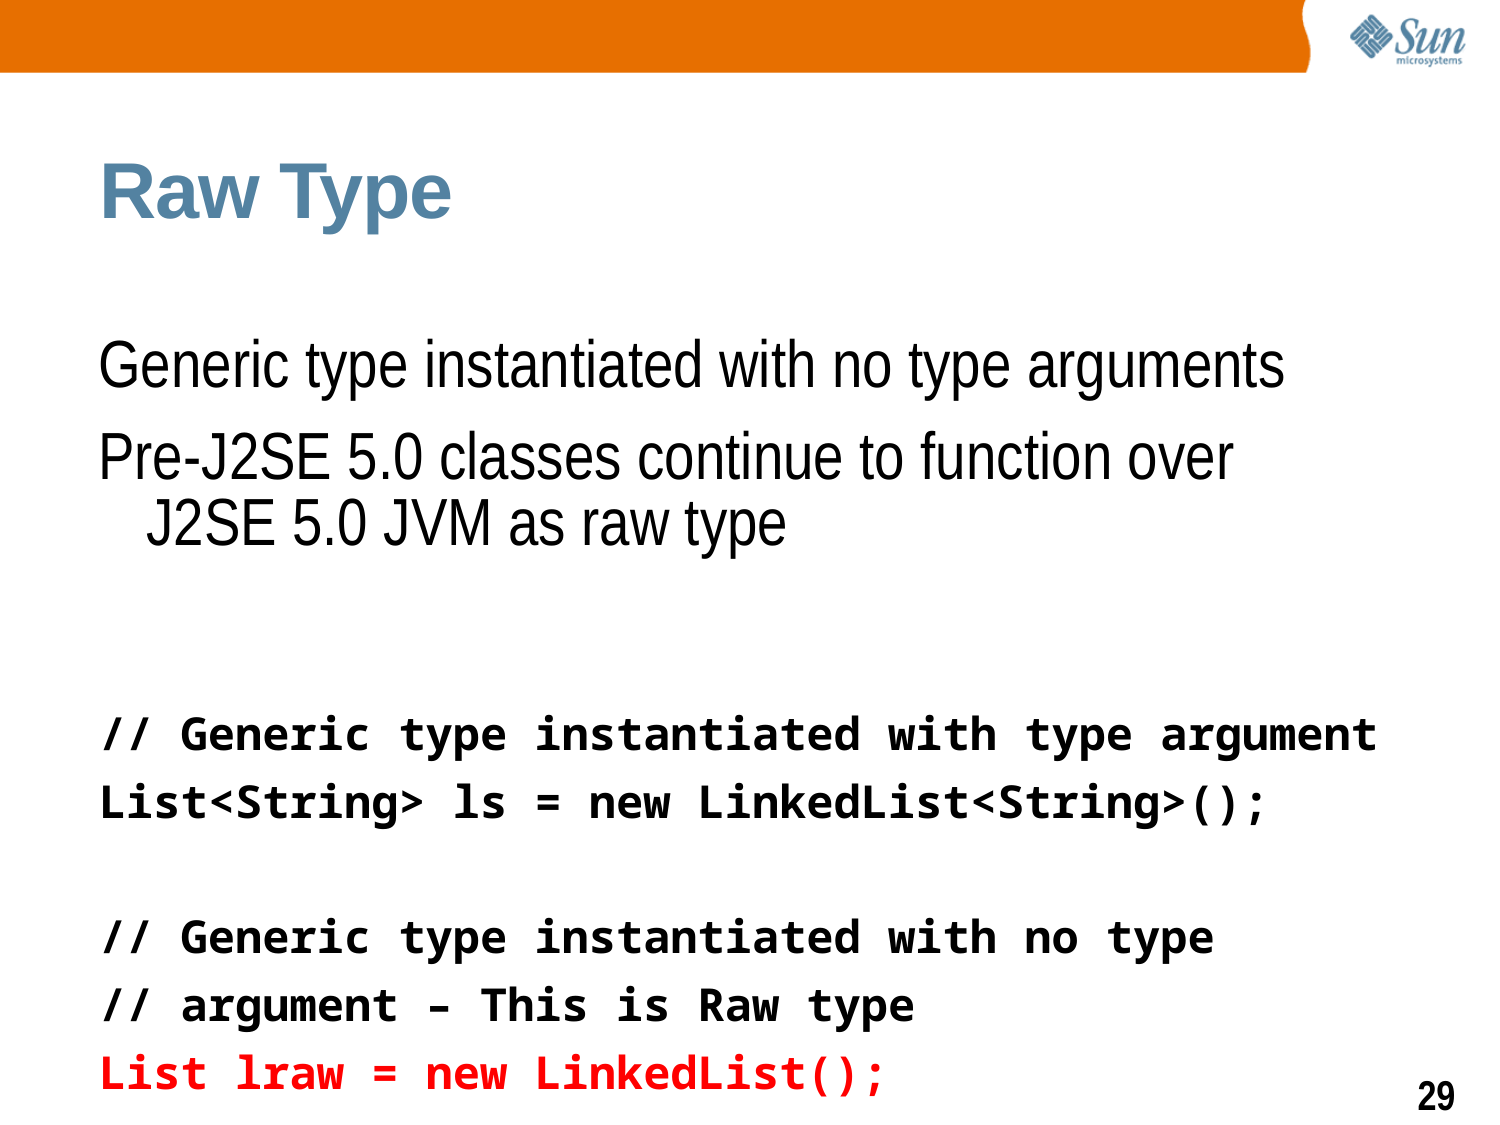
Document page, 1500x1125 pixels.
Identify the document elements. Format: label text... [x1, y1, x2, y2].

list Generic type instantiated with no type arguments Pre-J2SE 5.0 classes continue to function over J2SE 5.0 JVM as raw type [78, 335, 1360, 1045]
title Raw Type [99, 154, 1462, 296]
picture [0, 0, 1500, 75]
text_box // Generic type instantiated with type argument List<String> ls = new LinkedList<String>(); // Generic type instantiated with no type // argument – This is Raw type List lraw = new LinkedList(); [99, 708, 1445, 1125]
